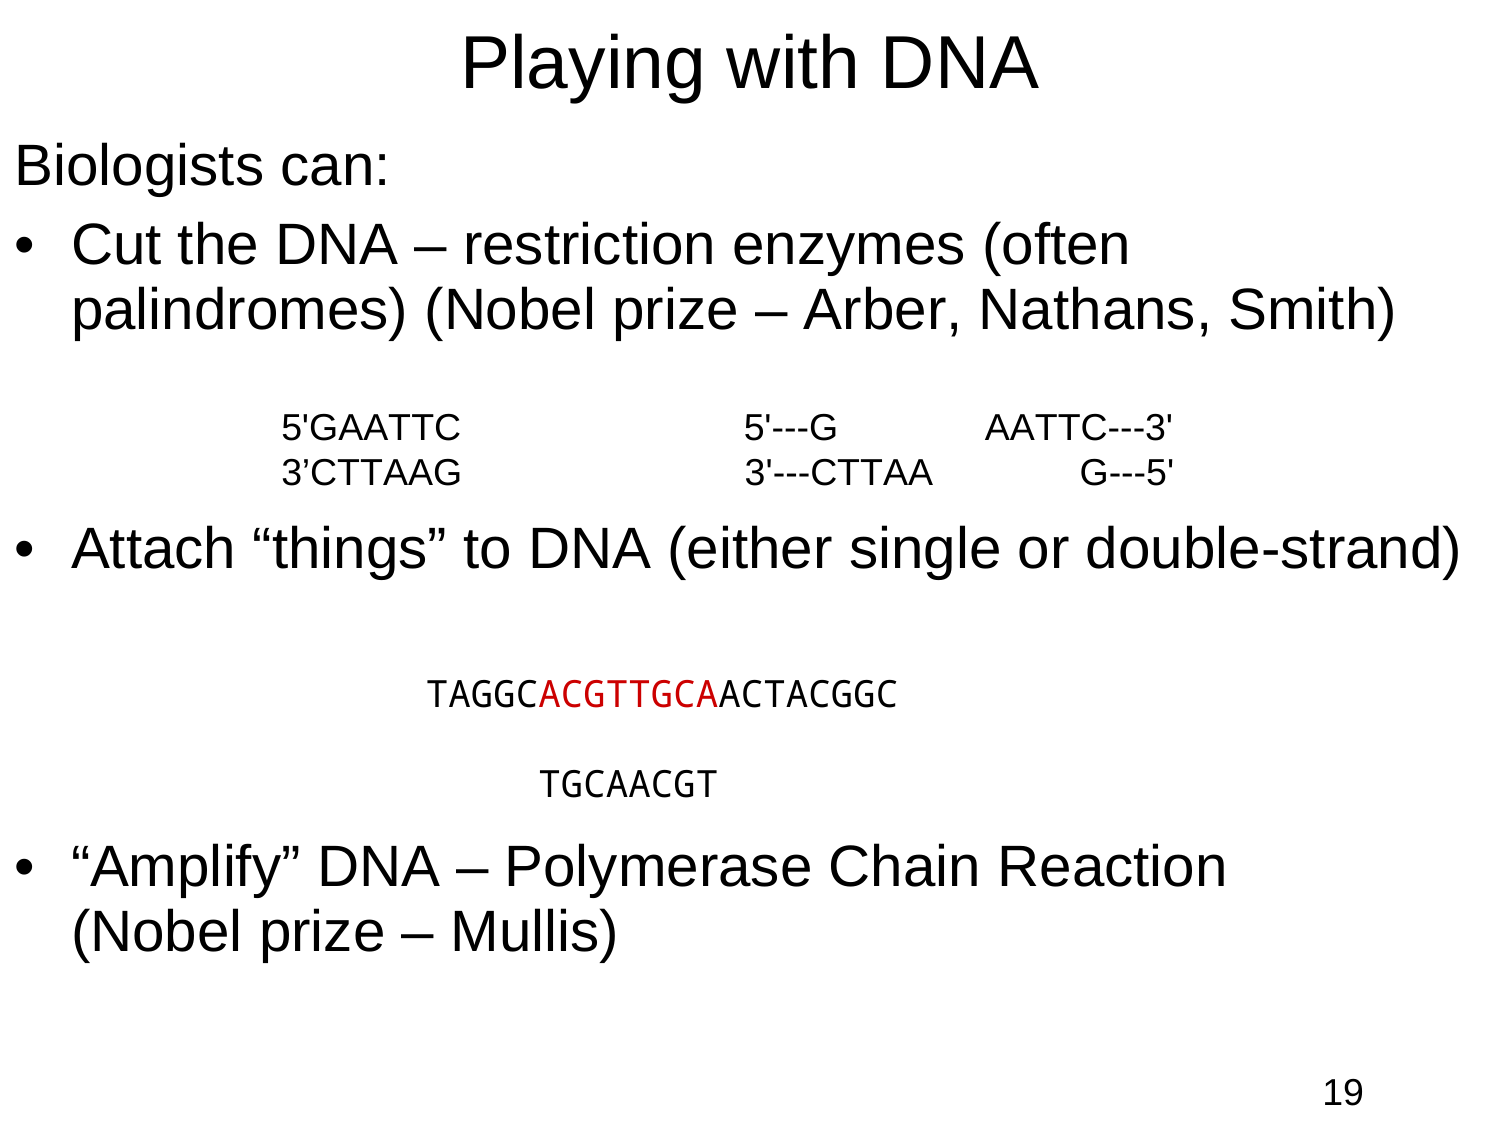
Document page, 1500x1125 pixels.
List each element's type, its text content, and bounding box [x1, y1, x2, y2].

title Playing with DNA [0, 12, 1500, 113]
text_box 5'GAATTC 5'---G AATTC---3' 3’CTTAAG 3'---CTTAA G---5' [266, 394, 1202, 501]
text_box TAGGCACGTTGCAACTACGGC TGCAACGT [411, 662, 914, 813]
list Biologists can: Cut the DNA – restriction enzymes (often palindromes) (Nobel prize – Arber, Nathans, Smith) Attach “things” to DNA (either single or double-strand) “Amplify” DNA – Polymerase Chain Reaction (Nobel prize – Mullis) [0, 124, 1500, 1125]
